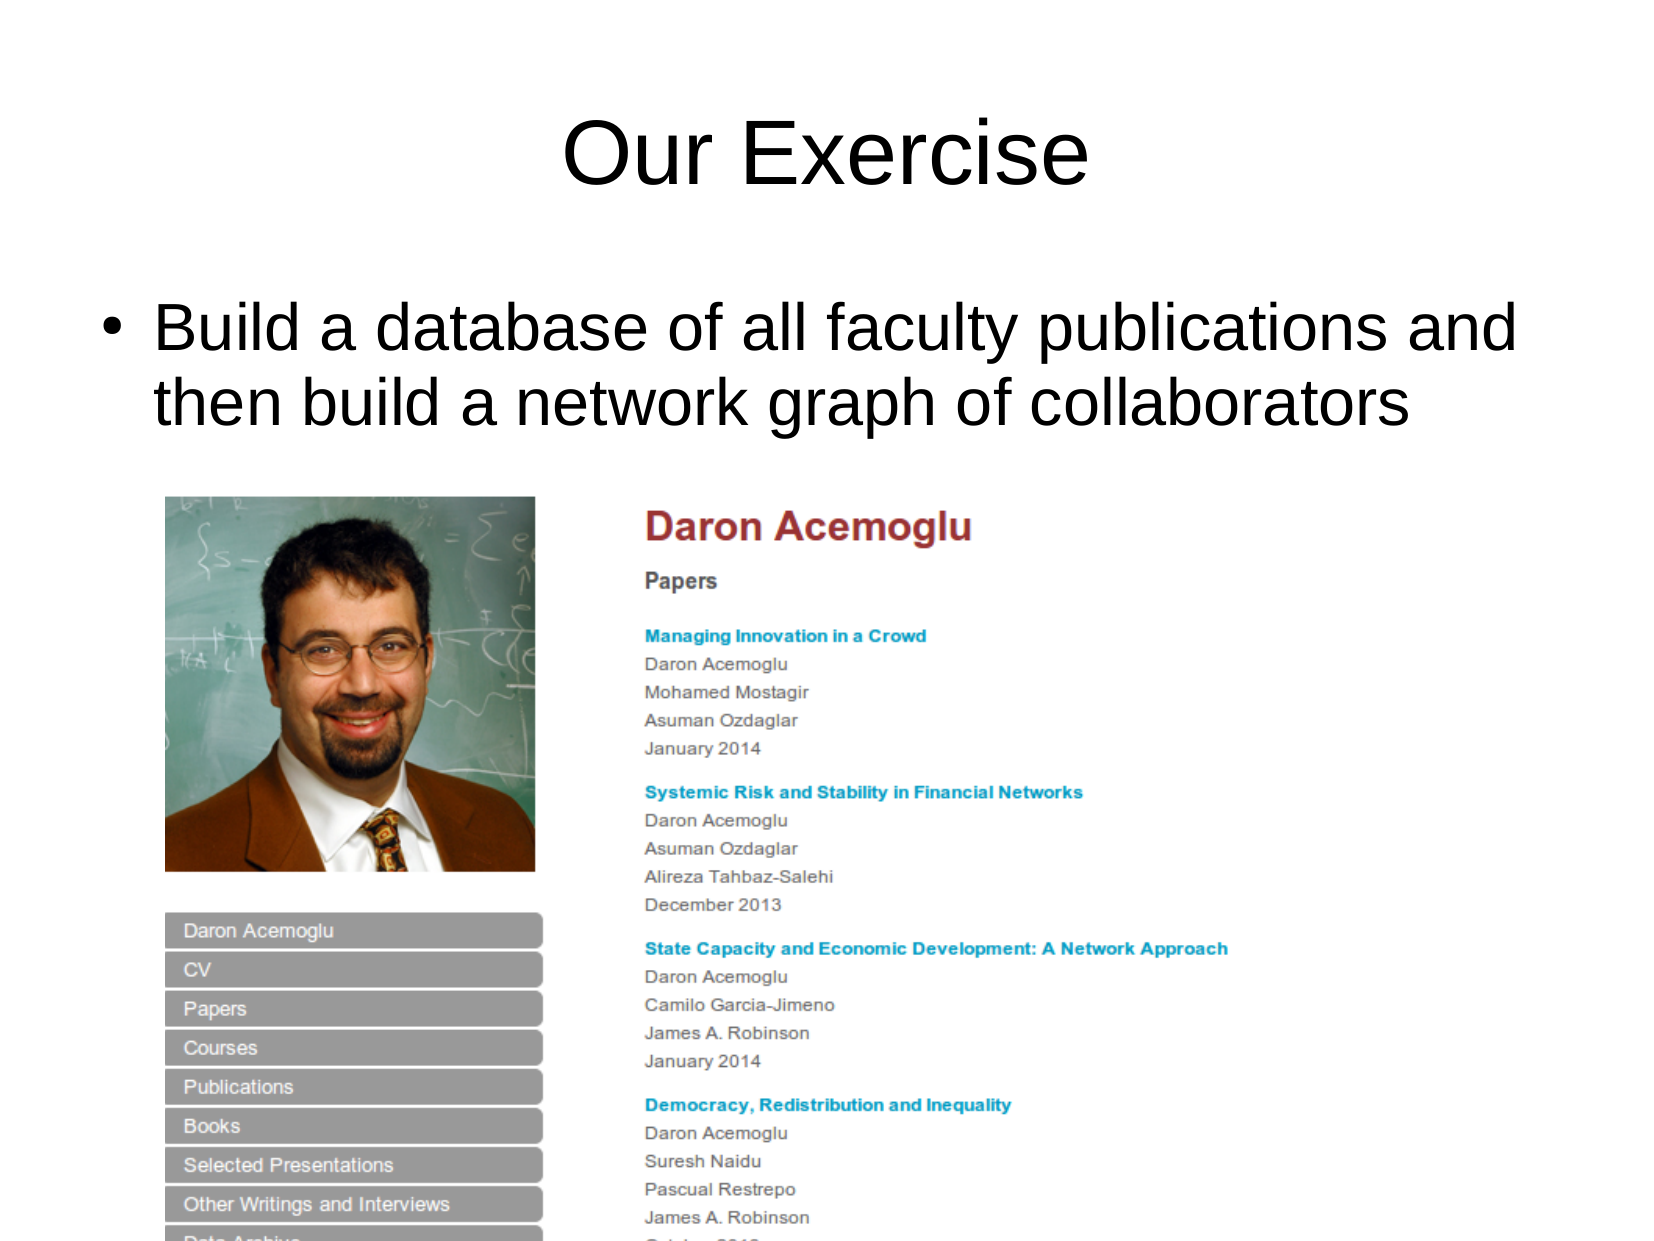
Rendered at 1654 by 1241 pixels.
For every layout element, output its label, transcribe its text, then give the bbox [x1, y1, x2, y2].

title Our Exercise [82, 49, 1571, 257]
list Build a database of all faculty publications and then build a network graph of collaborators [82, 290, 1571, 1010]
picture [165, 475, 1492, 1241]
